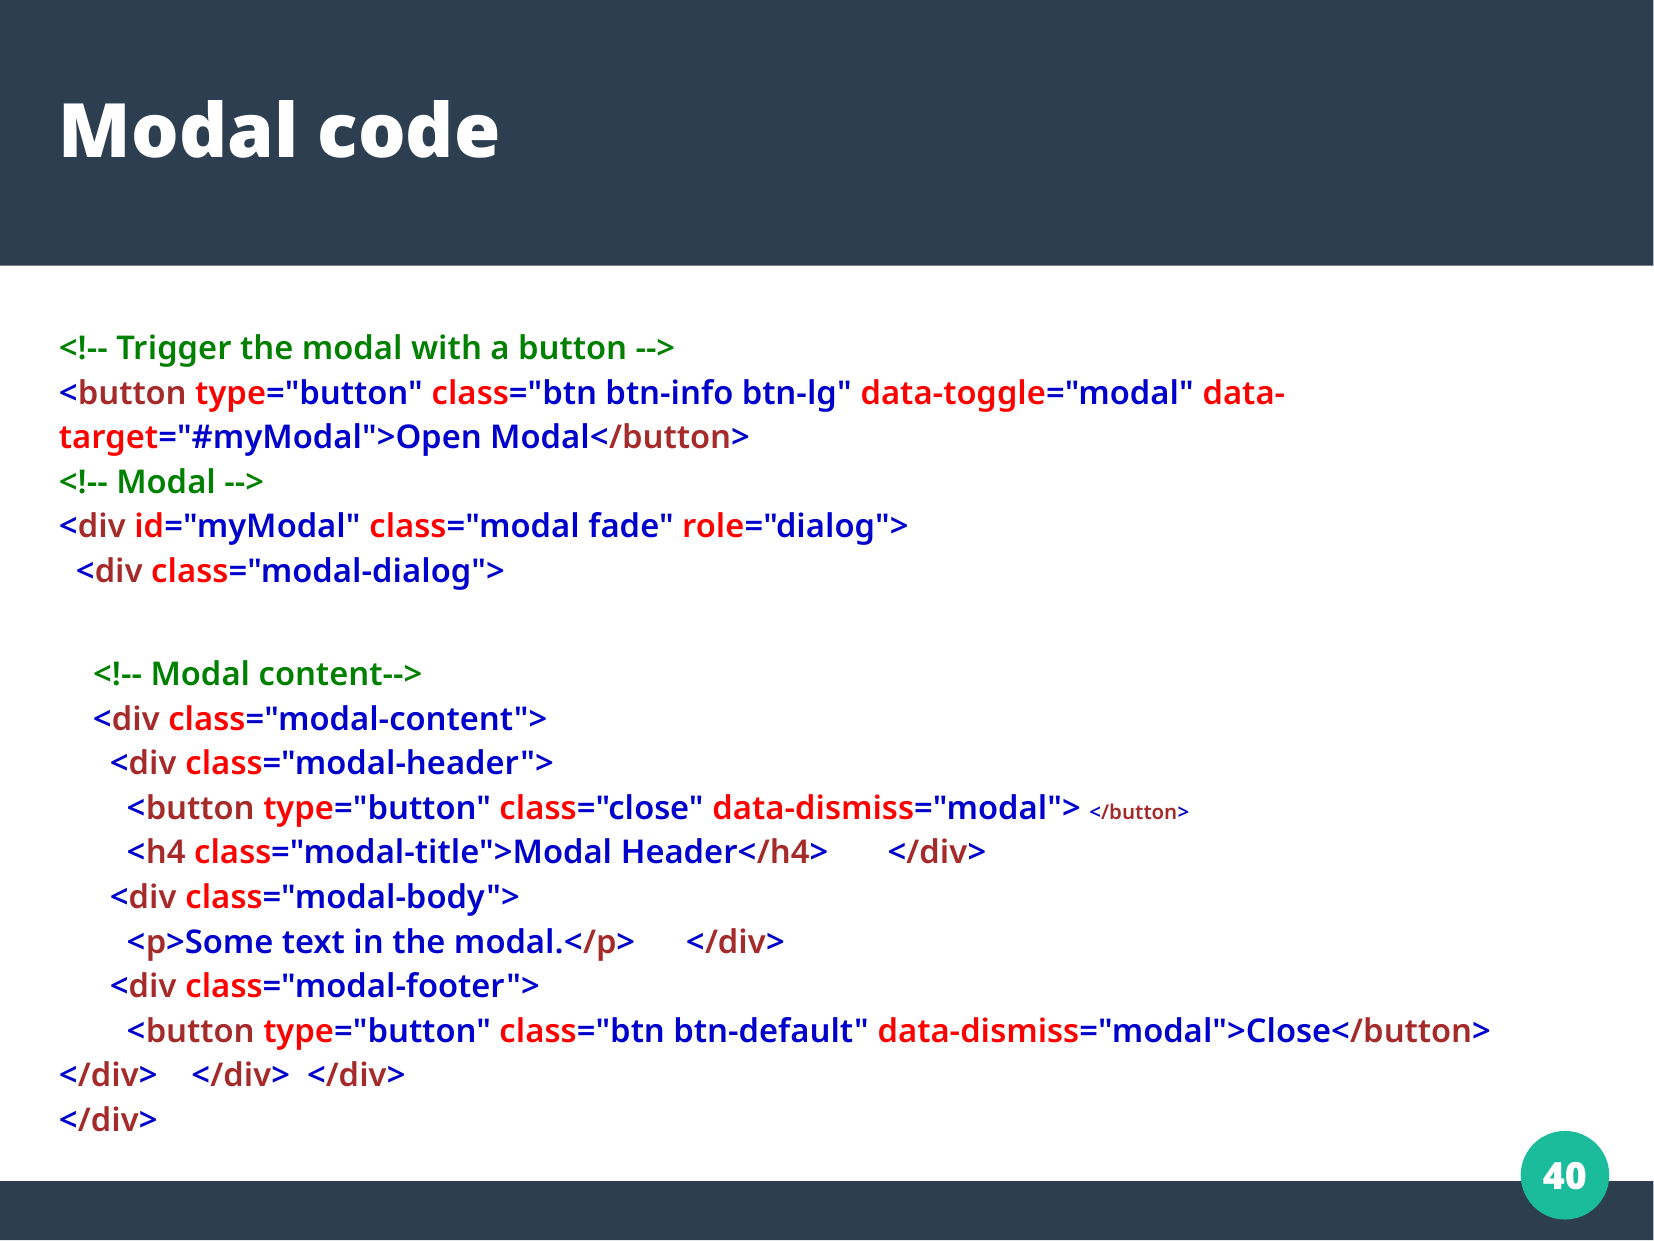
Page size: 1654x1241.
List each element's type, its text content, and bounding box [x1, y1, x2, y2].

list <!-- Trigger the modal with a button --> <button type="button" class="btn btn-info btn-lg" data-toggle="modal" data-target="#myModal">Open Modal</button> <!-- Modal --> <div id="myModal" class="modal fade" role="dialog"> <div class="modal-dialog"> <!-- Modal content--> <div class="modal-content"> <div class="modal-header"> <button type="button" class="close" data-dismiss="modal"> </button> <h4 class="modal-title">Modal Header</h4> </div> <div class="modal-body"> <p>Some text in the modal.</p> </div> <div class="modal-footer"> <button type="button" class="btn btn-default" data-dismiss="modal">Close</button> </div> </div> </div> </div> [59, 324, 1595, 1152]
title Modal code [59, 49, 1595, 207]
